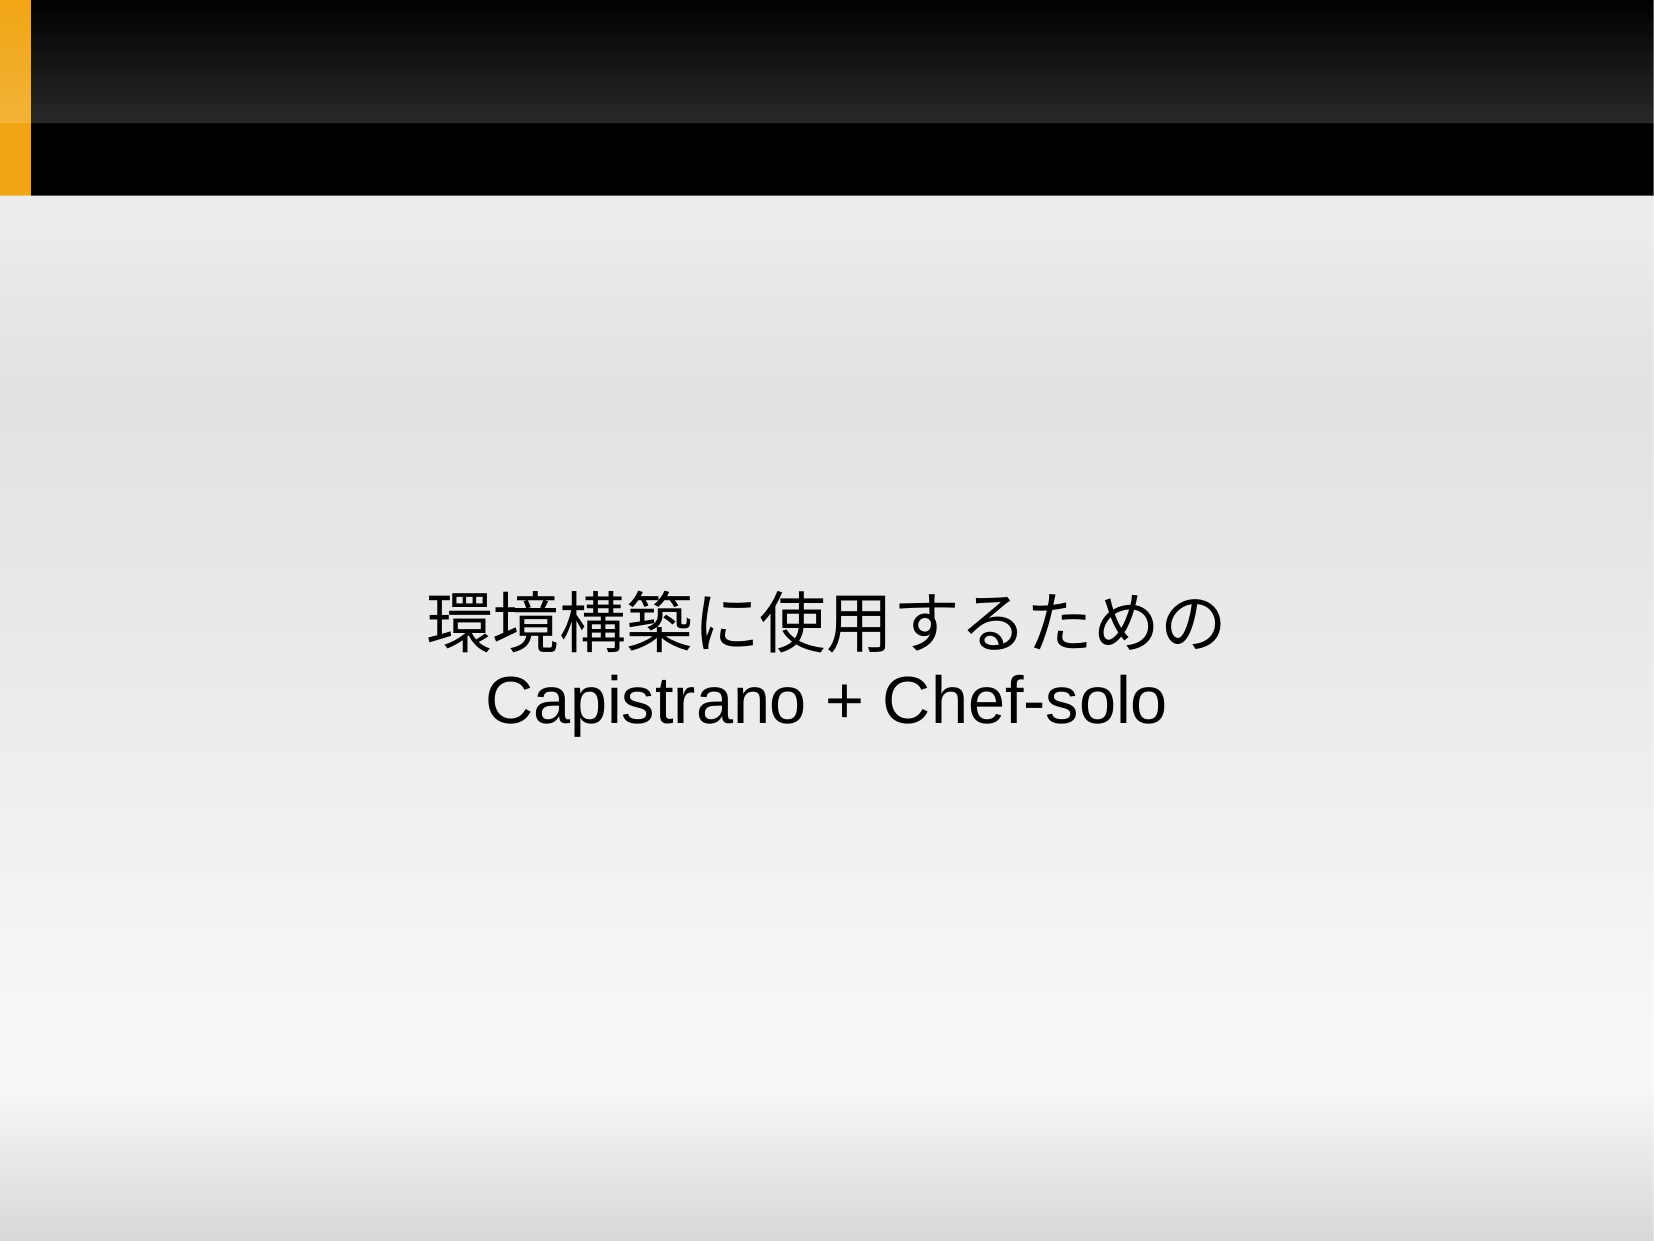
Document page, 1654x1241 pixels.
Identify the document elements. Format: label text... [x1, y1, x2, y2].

subtitle 環境構築に使用するための Capistrano + Chef-solo [82, 290, 1571, 1109]
picture [0, 0, 1654, 1241]
